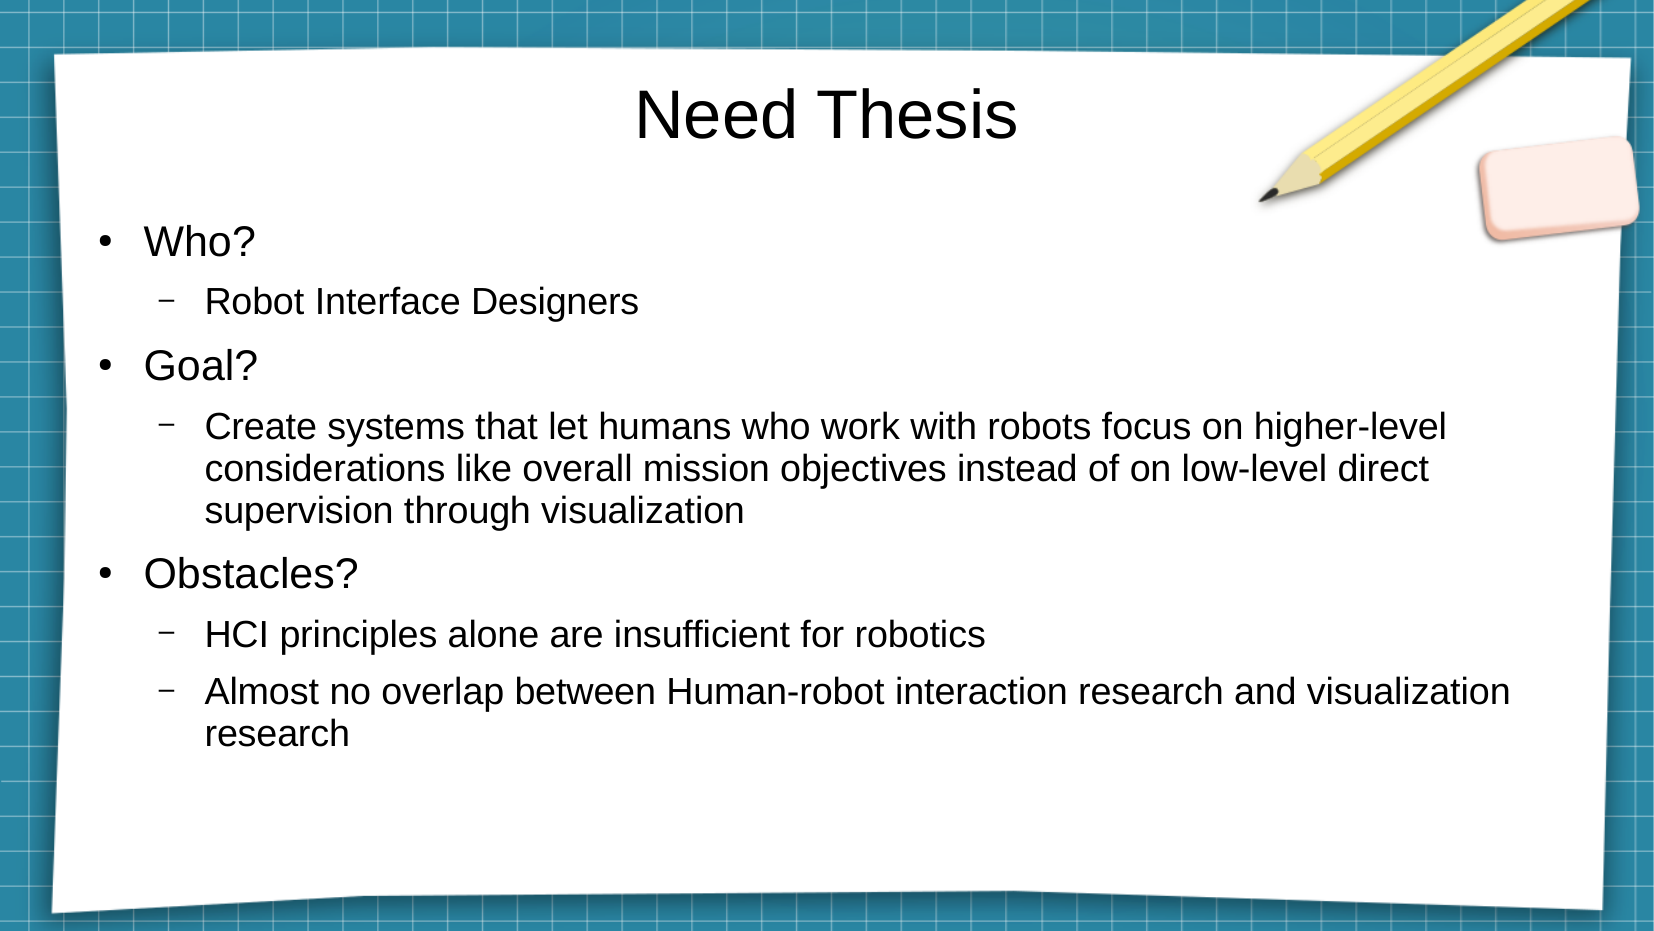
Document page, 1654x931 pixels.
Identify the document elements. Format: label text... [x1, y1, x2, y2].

title Need Thesis [82, 37, 1571, 193]
picture [0, 0, 1654, 931]
list Who? Robot Interface Designers Goal? Create systems that let humans who work with robots focus on higher-level considerations like overall mission objectives instead of on low-level direct supervision through visualization Obstacles? HCI principles alone are insufficient for robotics Almost no overlap between Human-robot interaction research and visualization research [82, 217, 1571, 758]
